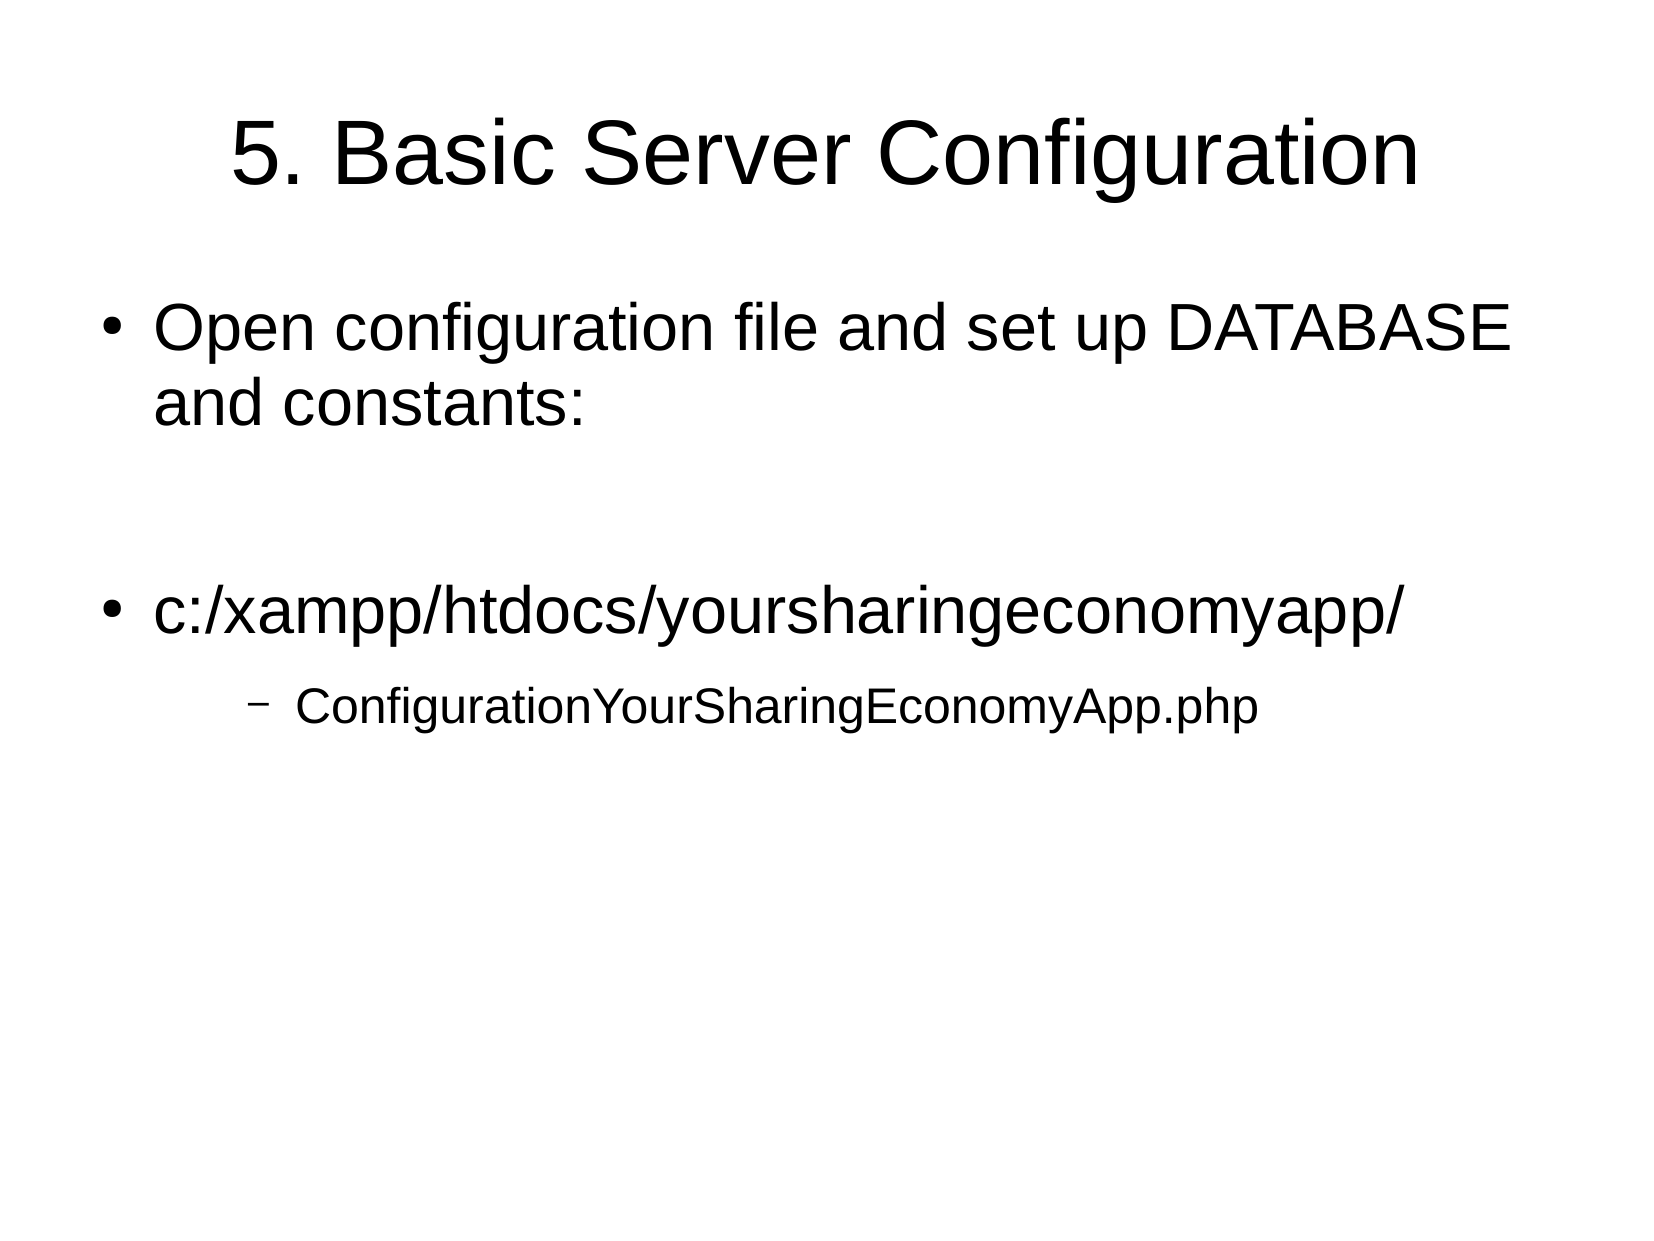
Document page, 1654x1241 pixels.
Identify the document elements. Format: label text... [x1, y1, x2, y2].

list Open configuration file and set up DATABASE and constants: c:/xampp/htdocs/yoursharingeconomyapp/ ConfigurationYourSharingEconomyApp.php [82, 290, 1571, 1010]
title 5. Basic Server Configuration [82, 49, 1571, 257]
